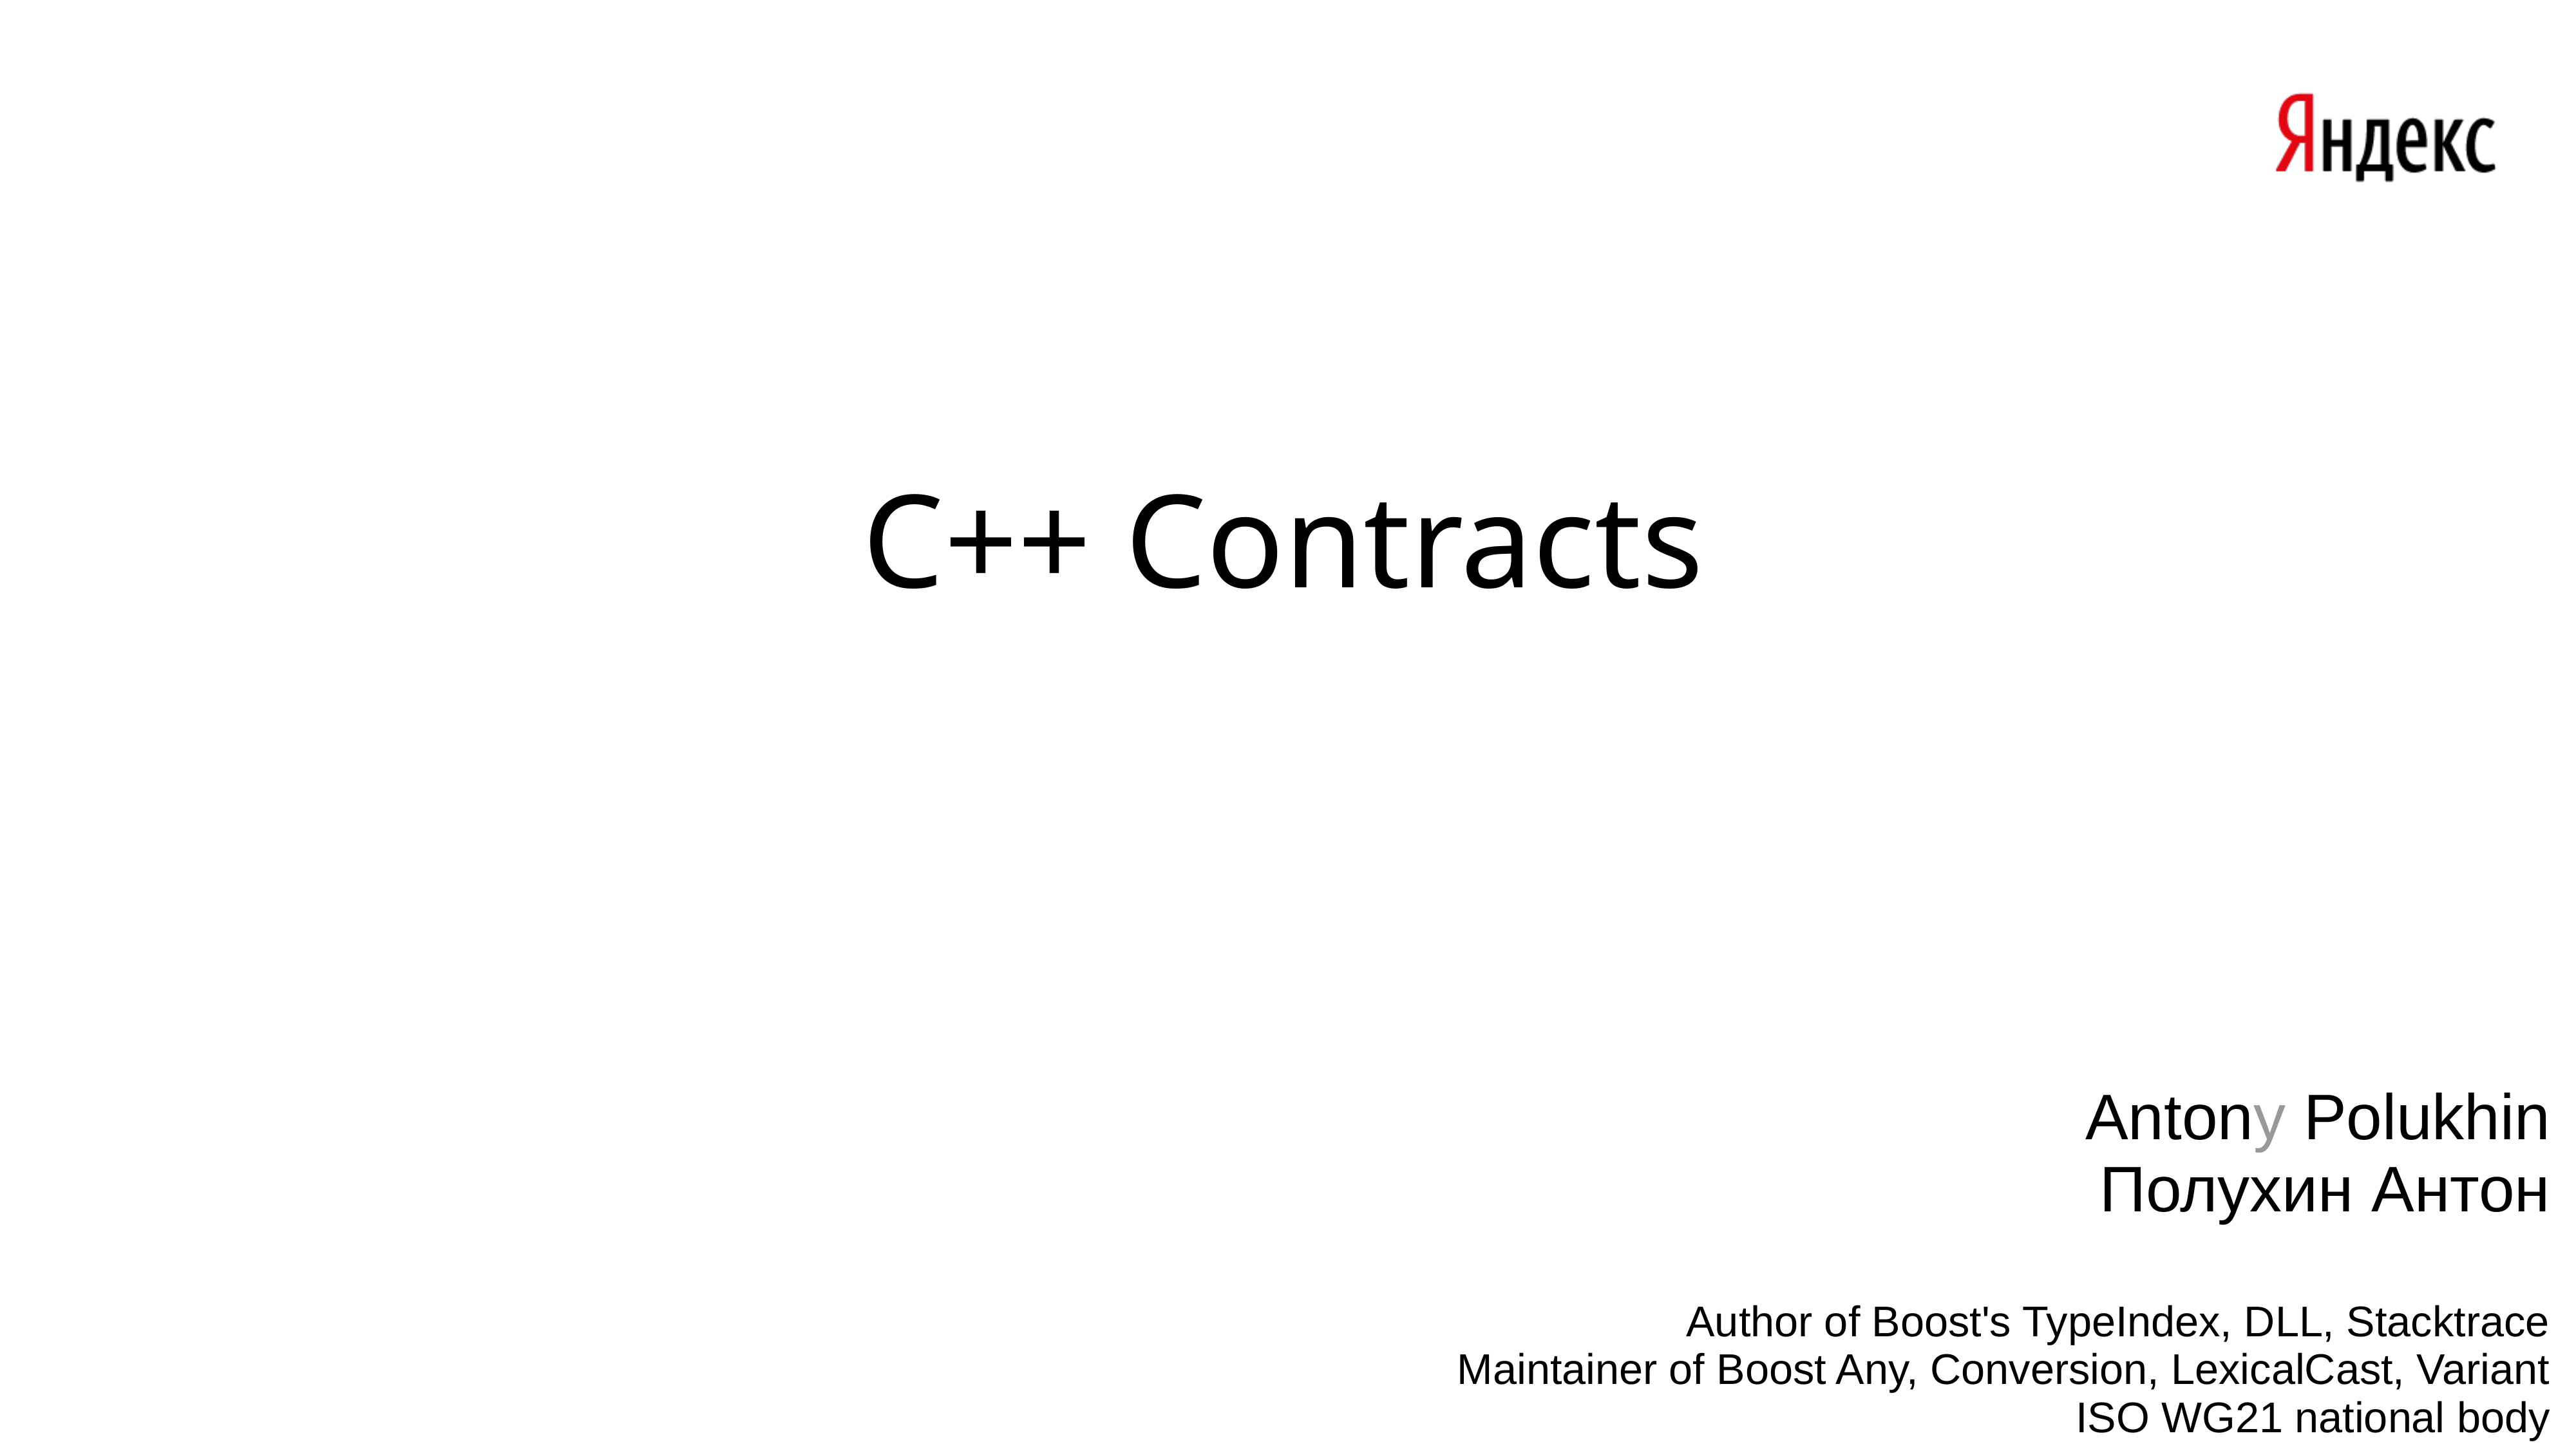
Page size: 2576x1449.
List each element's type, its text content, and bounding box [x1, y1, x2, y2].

picture [2275, 85, 2512, 193]
title С++ Contracts [205, 155, 2370, 918]
text_box Antony Polukhin Полухин Антон Author of Boost's TypeIndex, DLL, Stacktrace Maintainer of Boost Any, Conversion, LexicalСast, Variant ISO WG21 national body [68, 1076, 2561, 1448]
